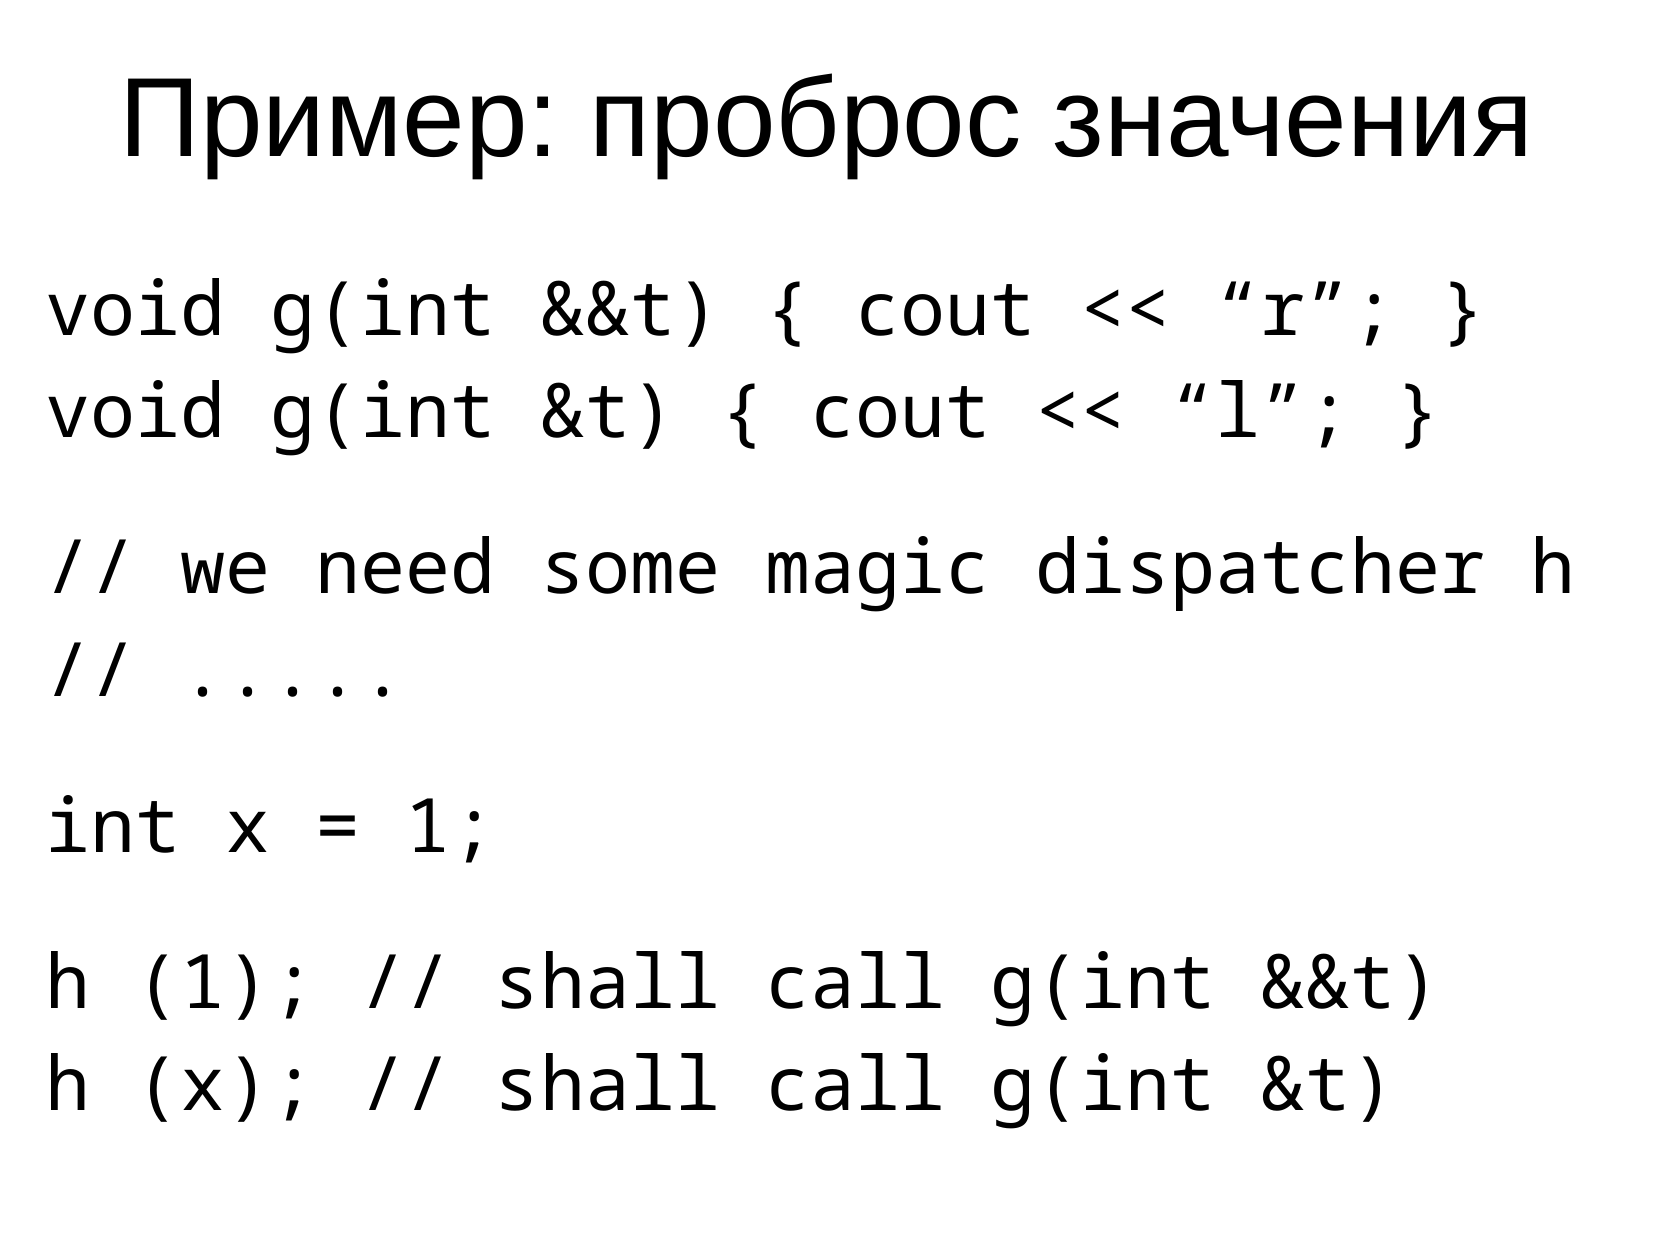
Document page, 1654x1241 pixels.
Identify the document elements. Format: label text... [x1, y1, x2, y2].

title Пример: проброс значения [82, 13, 1571, 222]
list void g(int &&t) { cout << “r”; } void g(int &t) { cout << “l”; } // we need some magic dispatcher h // ..... int x = 1; h (1); // shall call g(int &&t) h (x); // shall call g(int &t) [45, 255, 1583, 1186]
